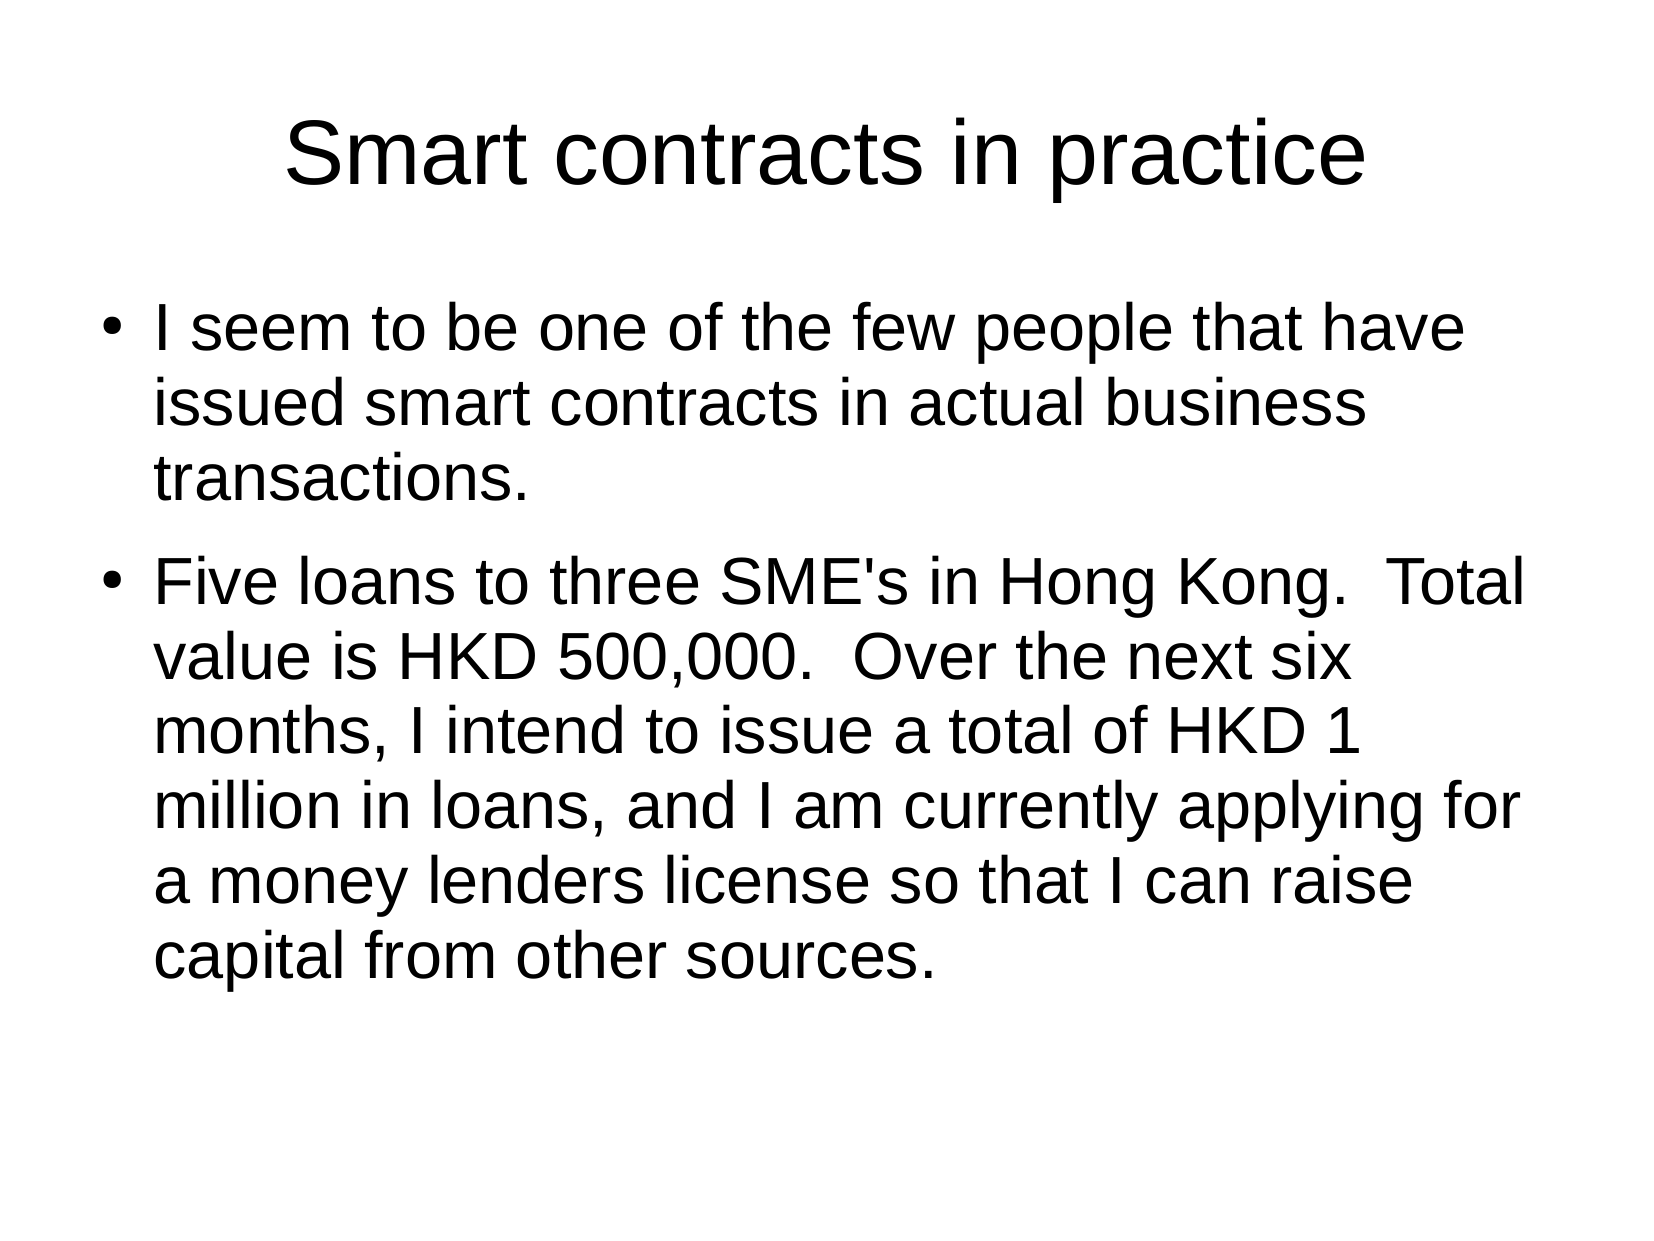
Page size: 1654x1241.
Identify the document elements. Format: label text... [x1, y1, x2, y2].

list I seem to be one of the few people that have issued smart contracts in actual business transactions. Five loans to three SME's in Hong Kong. Total value is HKD 500,000. Over the next six months, I intend to issue a total of HKD 1 million in loans, and I am currently applying for a money lenders license so that I can raise capital from other sources. [82, 290, 1571, 1010]
title Smart contracts in practice [82, 49, 1571, 257]
